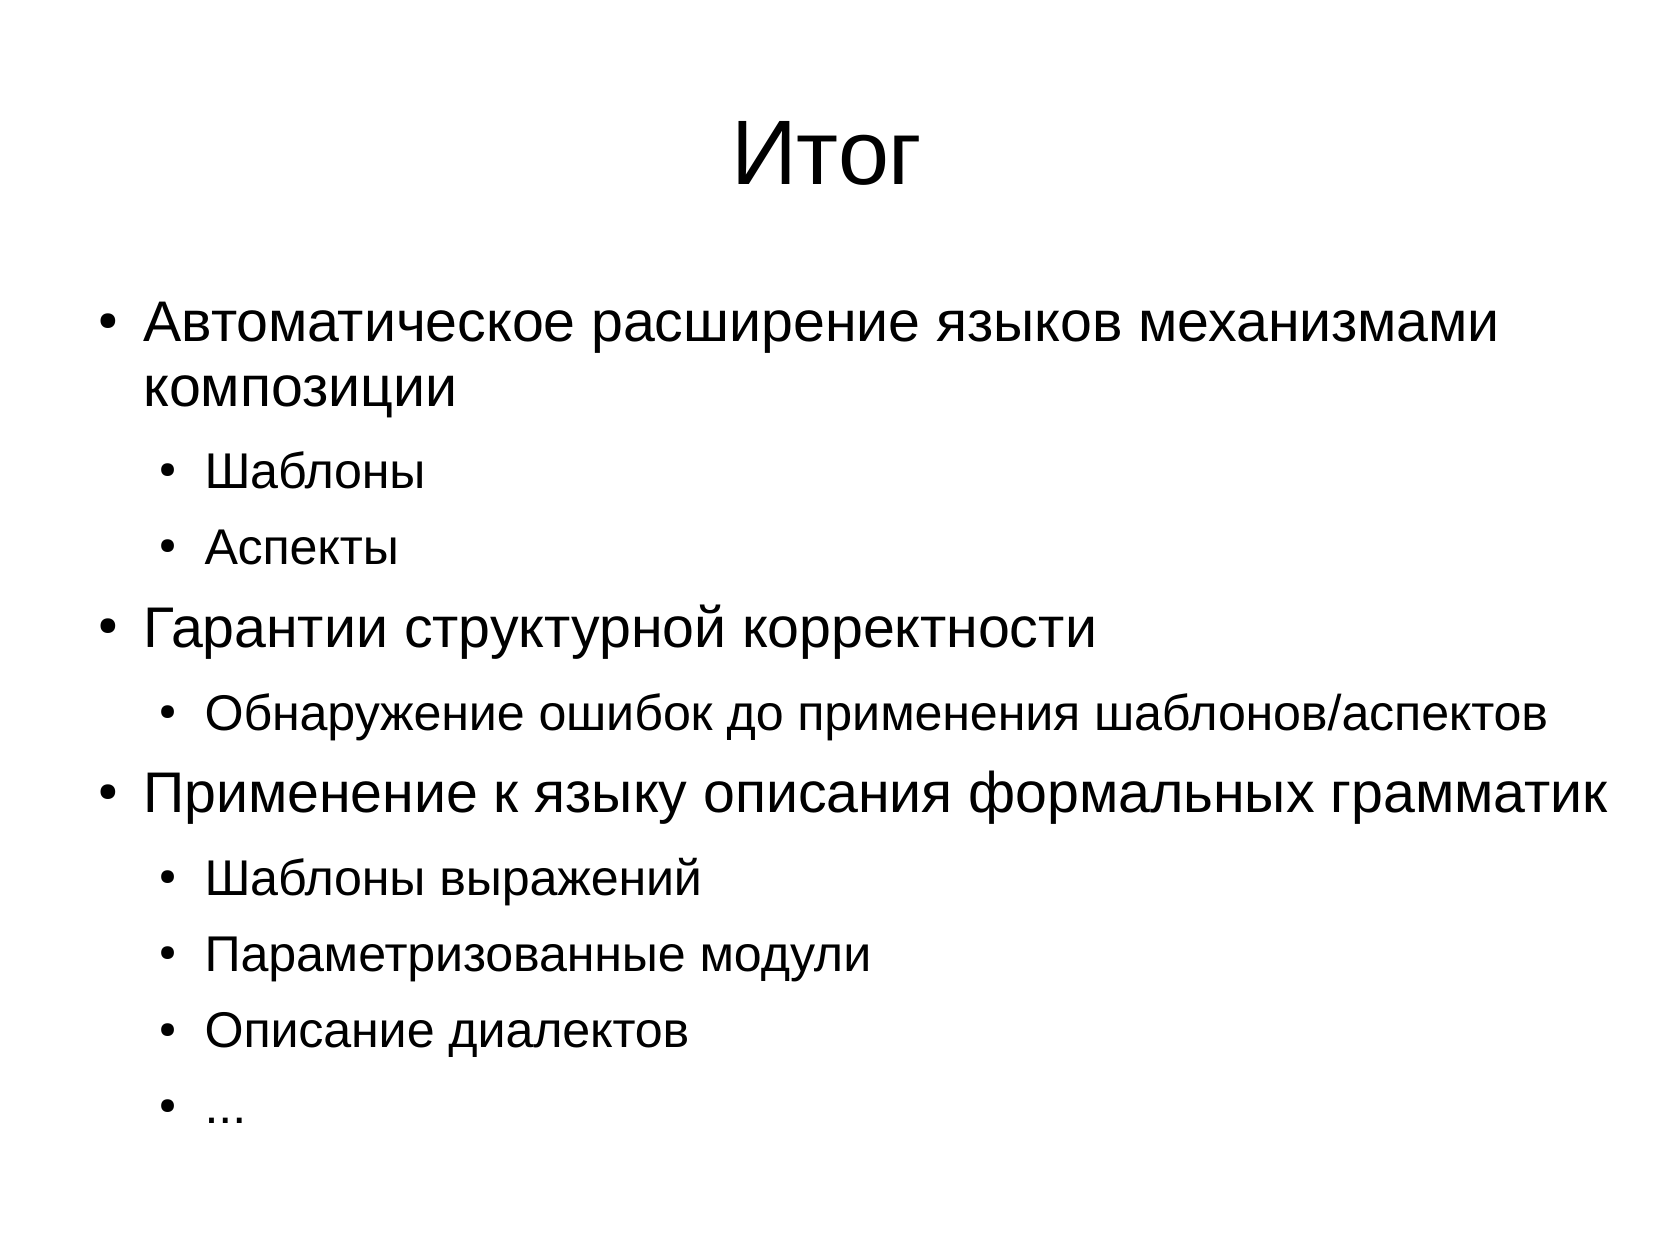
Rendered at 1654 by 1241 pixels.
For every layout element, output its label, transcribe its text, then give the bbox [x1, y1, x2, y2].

list Автоматическое расширение языков механизмами композиции Шаблоны Аспекты Гарантии структурной корректности Обнаружение ошибок до применения шаблонов/аспектов Применение к языку описания формальных грамматик Шаблоны выражений Параметризованные модули Описание диалектов ... [82, 290, 1613, 1163]
title Итог [82, 56, 1571, 250]
